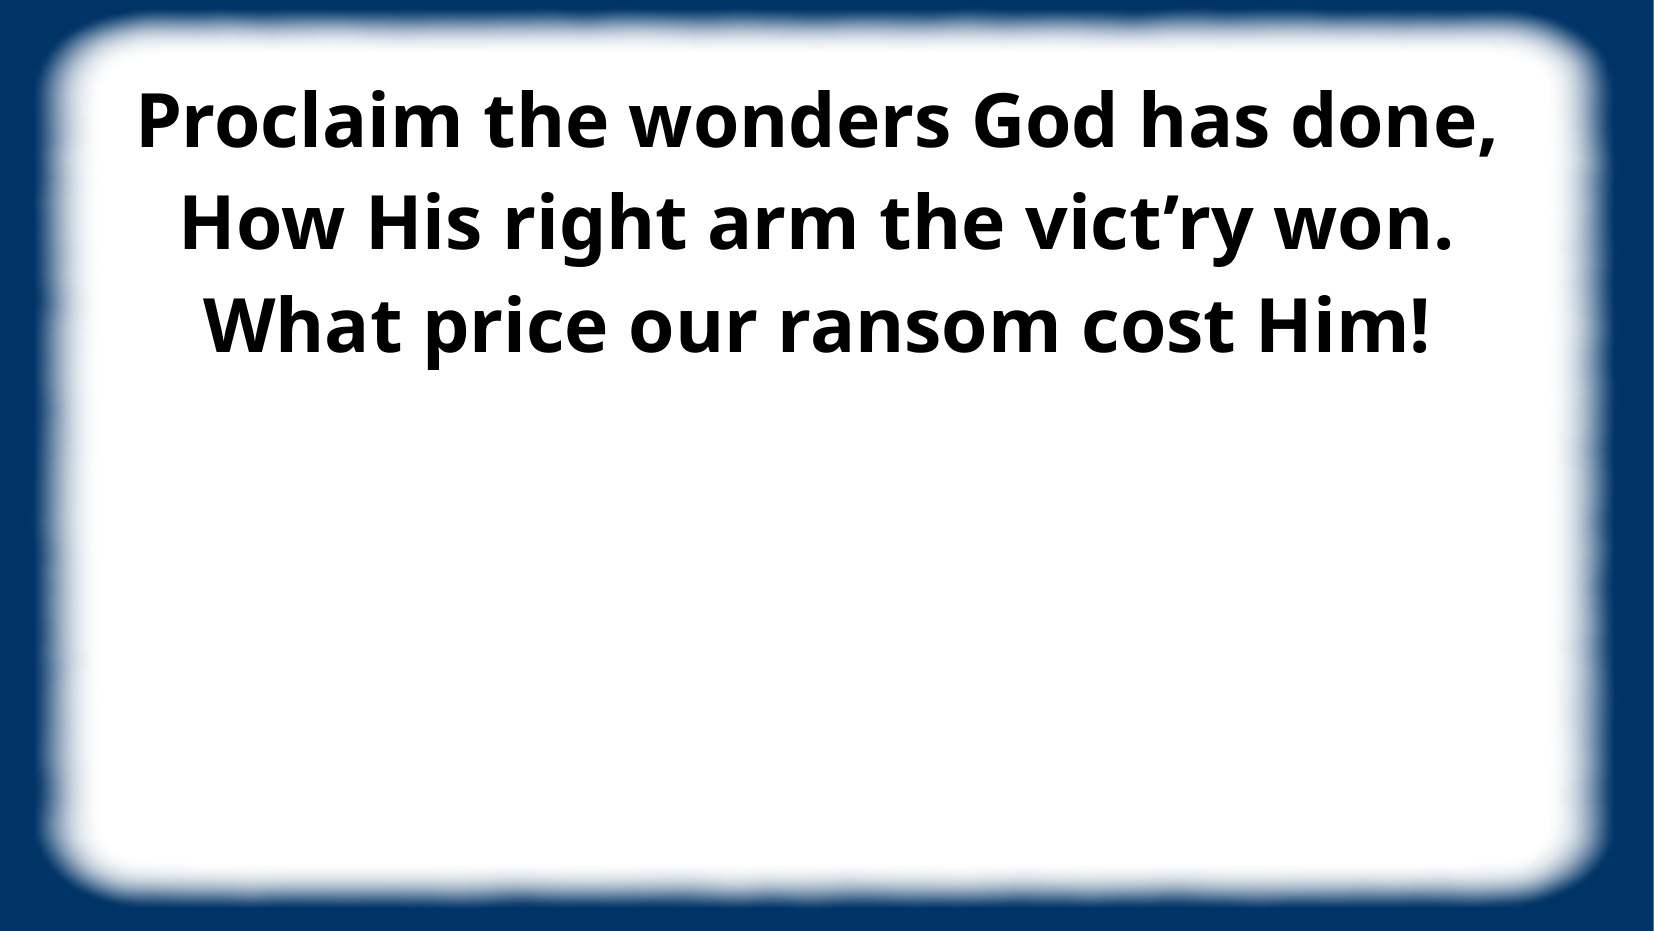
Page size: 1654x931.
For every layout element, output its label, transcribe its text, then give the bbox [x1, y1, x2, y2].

picture [0, 0, 1654, 931]
text_box Proclaim the wonders God has done, How His right arm the vict’ry won. What price our ransom cost Him! [105, 60, 1531, 375]
